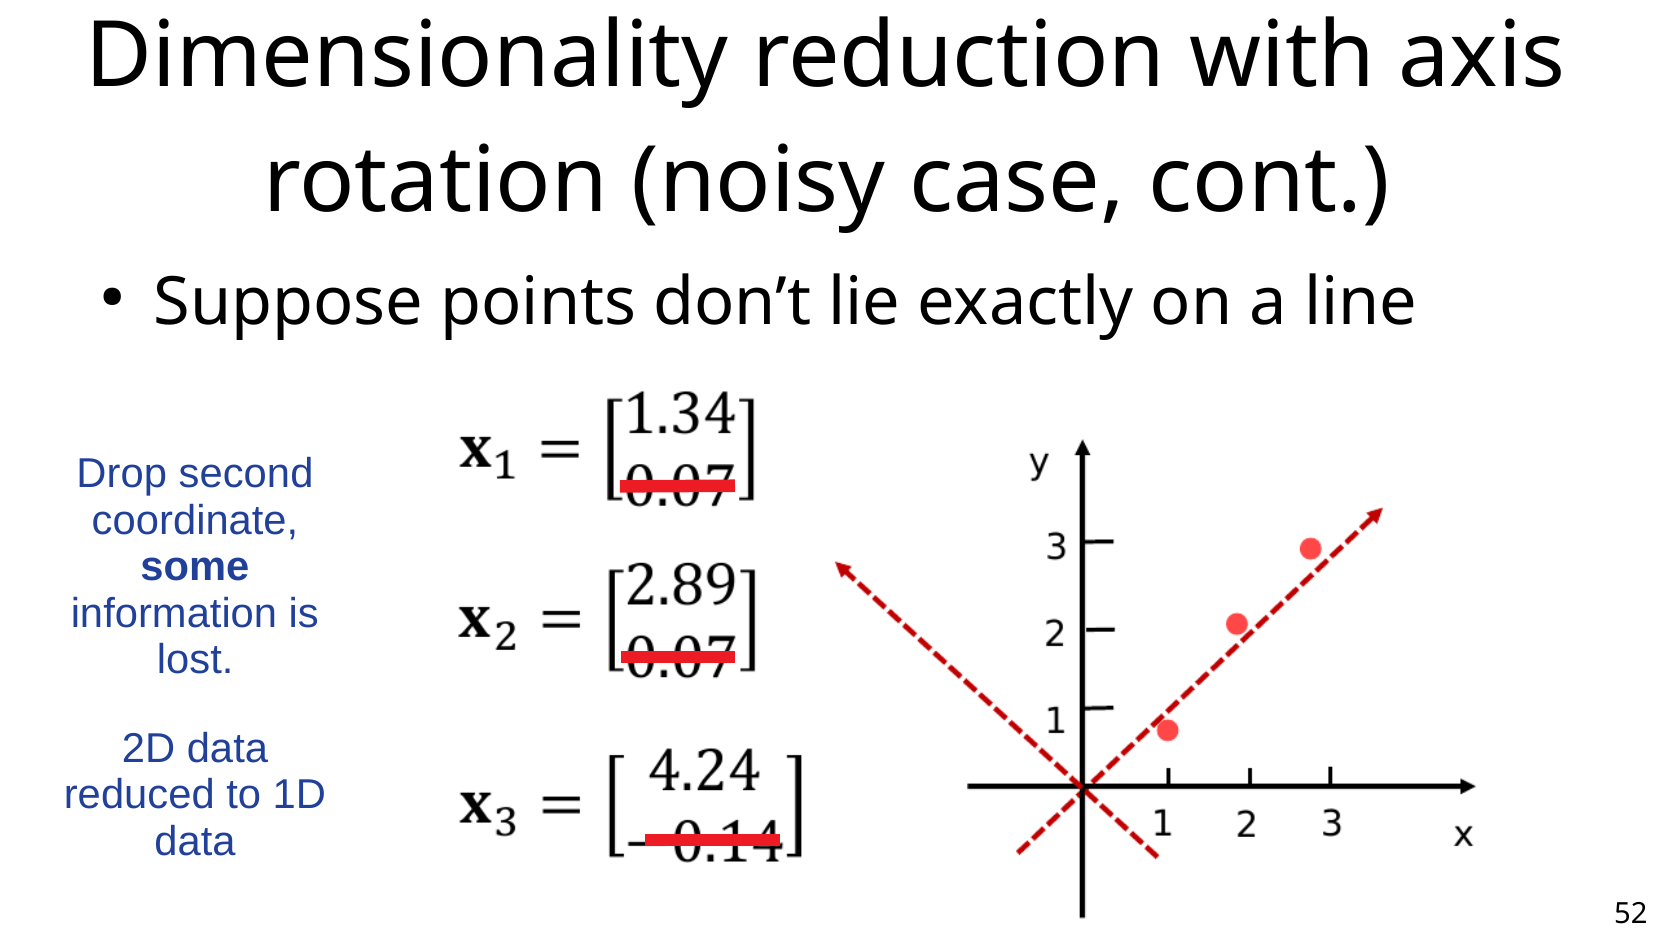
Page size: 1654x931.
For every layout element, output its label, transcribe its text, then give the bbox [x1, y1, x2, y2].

text_box Drop second coordinate, some information is lost. 2D data reduced to 1D data [45, 442, 346, 872]
title Dimensionality reduction with axis rotation (noisy case, cont.) [82, 1, 1571, 226]
picture [435, 793, 1515, 924]
list Suppose points don’t lie exactly on a line [82, 253, 1571, 793]
